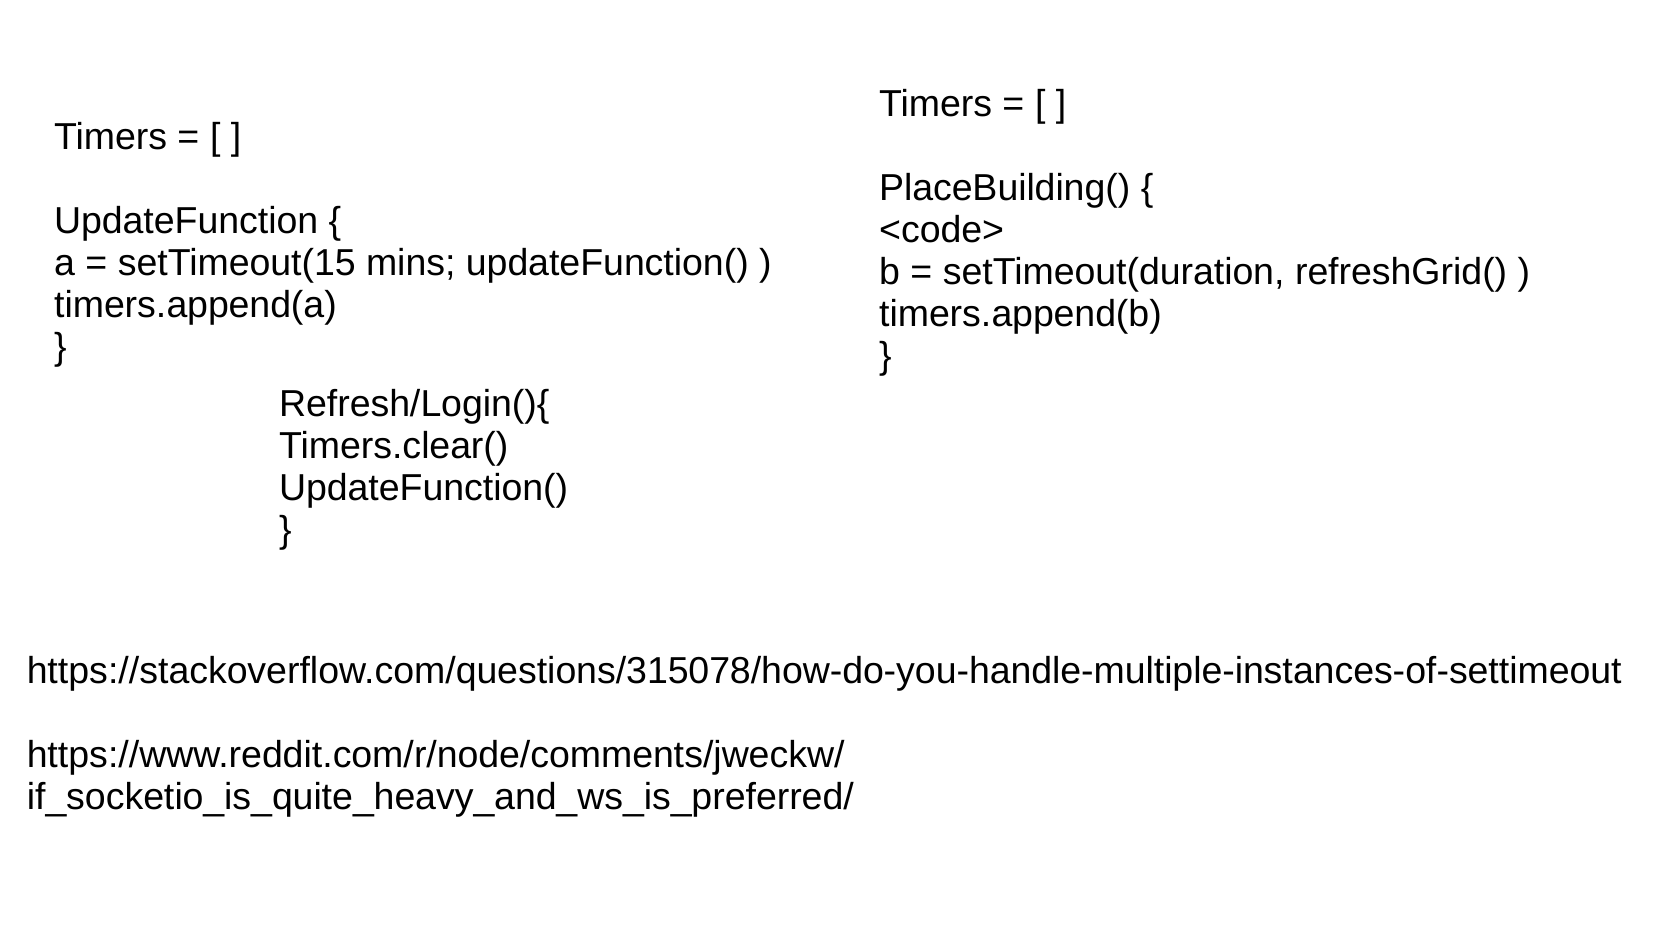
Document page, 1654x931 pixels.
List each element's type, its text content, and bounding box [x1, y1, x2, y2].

text_box Refresh/Login(){ Timers.clear() UpdateFunction() } [264, 375, 1013, 642]
text_box Timers = [ ] PlaceBuilding() { <code> b = setTimeout(duration, refreshGrid() ) timers.append(b) } [864, 75, 1613, 384]
text_box https://stackoverflow.com/questions/315078/how-do-you-handle-multiple-instances-of-settimeout https://www.reddit.com/r/node/comments/jweckw/if_socketio_is_quite_heavy_and_ws_is_preferred/ [12, 642, 1641, 826]
text_box Timers = [ ] UpdateFunction { a = setTimeout(15 mins; updateFunction() ) timers.append(a) } [39, 108, 788, 376]
